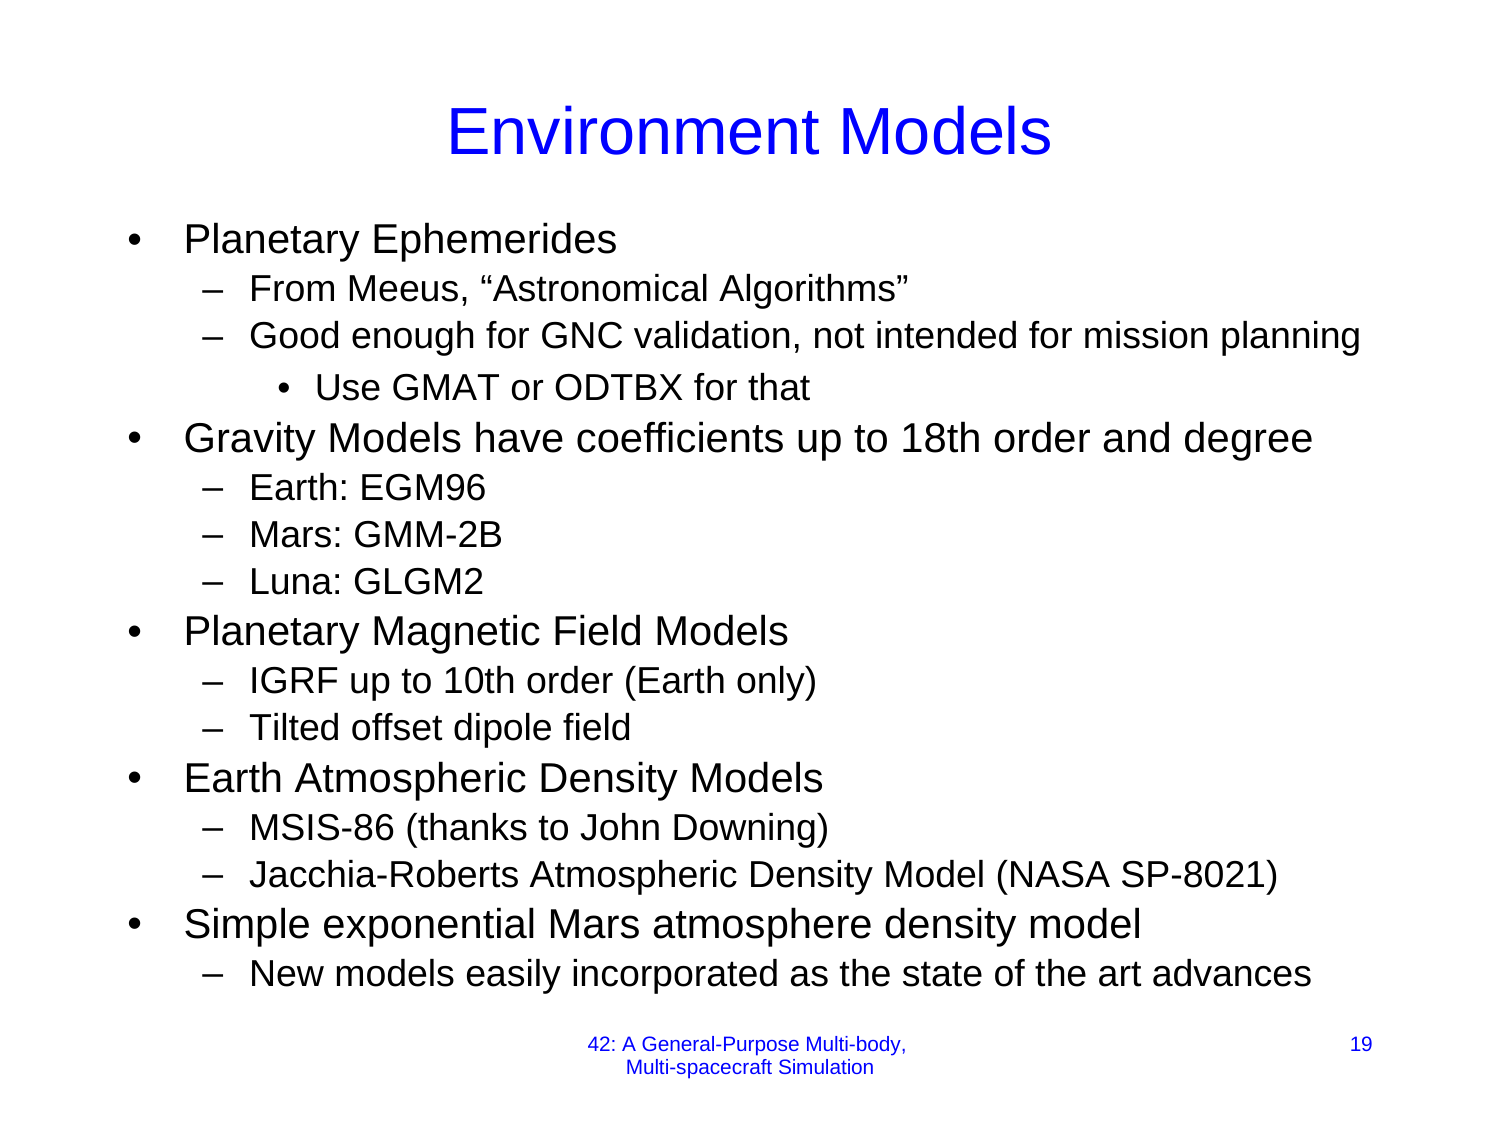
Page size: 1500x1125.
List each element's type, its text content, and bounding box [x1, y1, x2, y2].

title Environment Models [112, 37, 1388, 212]
list Planetary Ephemerides From Meeus, “Astronomical Algorithms” Good enough for GNC validation, not intended for mission planning Use GMAT or ODTBX for that Gravity Models have coefficients up to 18th order and degree Earth: EGM96 Mars: GMM-2B Luna: GLGM2 Planetary Magnetic Field Models IGRF up to 10th order (Earth only) Tilted offset dipole field Earth Atmospheric Density Models MSIS-86 (thanks to John Downing) Jacchia-Roberts Atmospheric Density Model (NASA SP-8021) Simple exponential Mars atmosphere density model New models easily incorporated as the state of the art advances [112, 212, 1388, 888]
